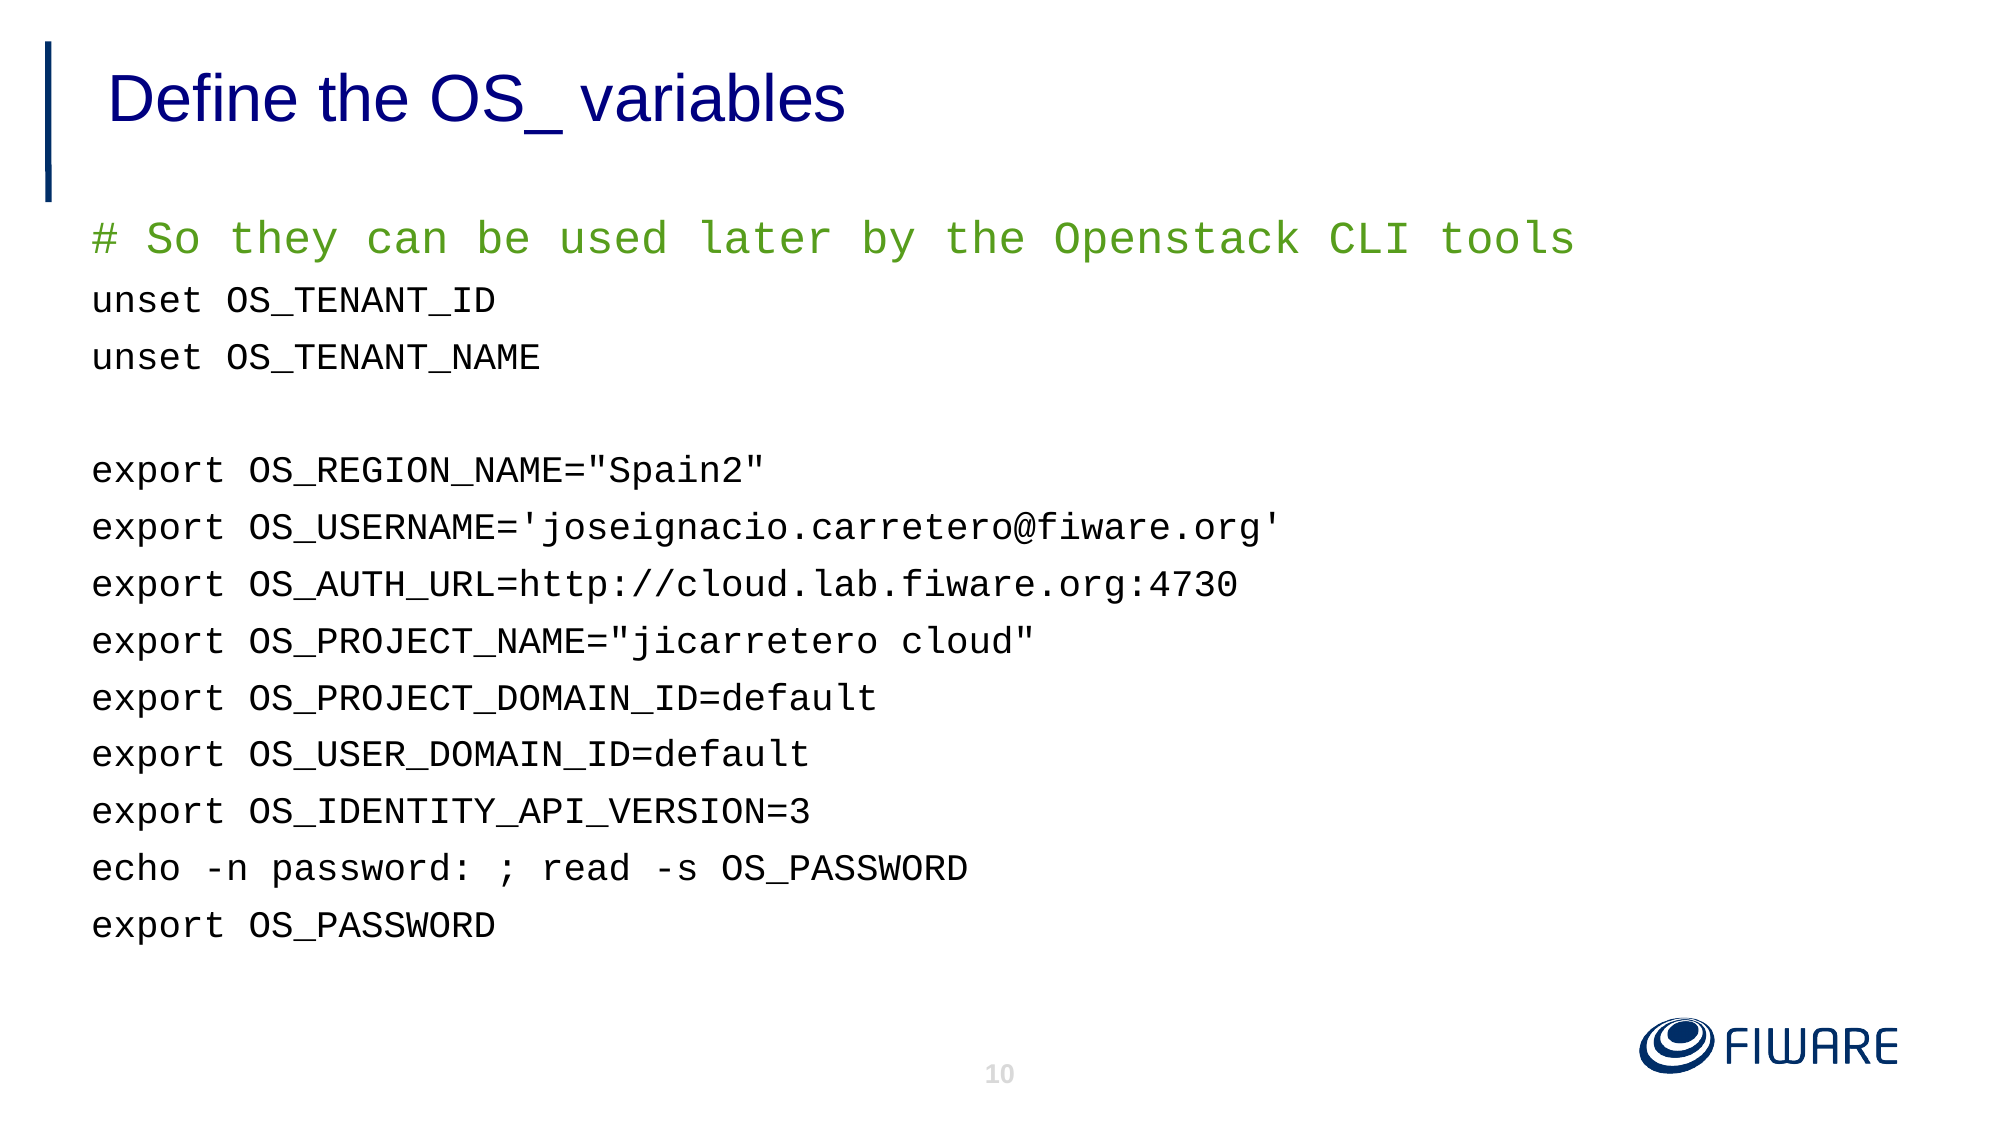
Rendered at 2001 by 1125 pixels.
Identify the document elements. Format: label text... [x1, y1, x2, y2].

slide_number <número> [887, 1042, 1113, 1103]
picture [1635, 1012, 1905, 1077]
text_box # So they can be used later by the Openstack CLI tools unset OS_TENANT_ID unset OS_TENANT_NAME export OS_REGION_NAME="Spain2" export OS_USERNAME='joseignacio.carretero@fiware.org' export OS_AUTH_URL=http://cloud.lab.fiware.org:4730 export OS_PROJECT_NAME="jicarretero cloud" export OS_PROJECT_DOMAIN_ID=default export OS_USER_DOMAIN_ID=default export OS_IDENTITY_API_VERSION=3 echo -n password: ; read -s OS_PASSWORD export OS_PASSWORD [76, 200, 1902, 1014]
title Define the OS_ variables [92, 47, 1704, 189]
